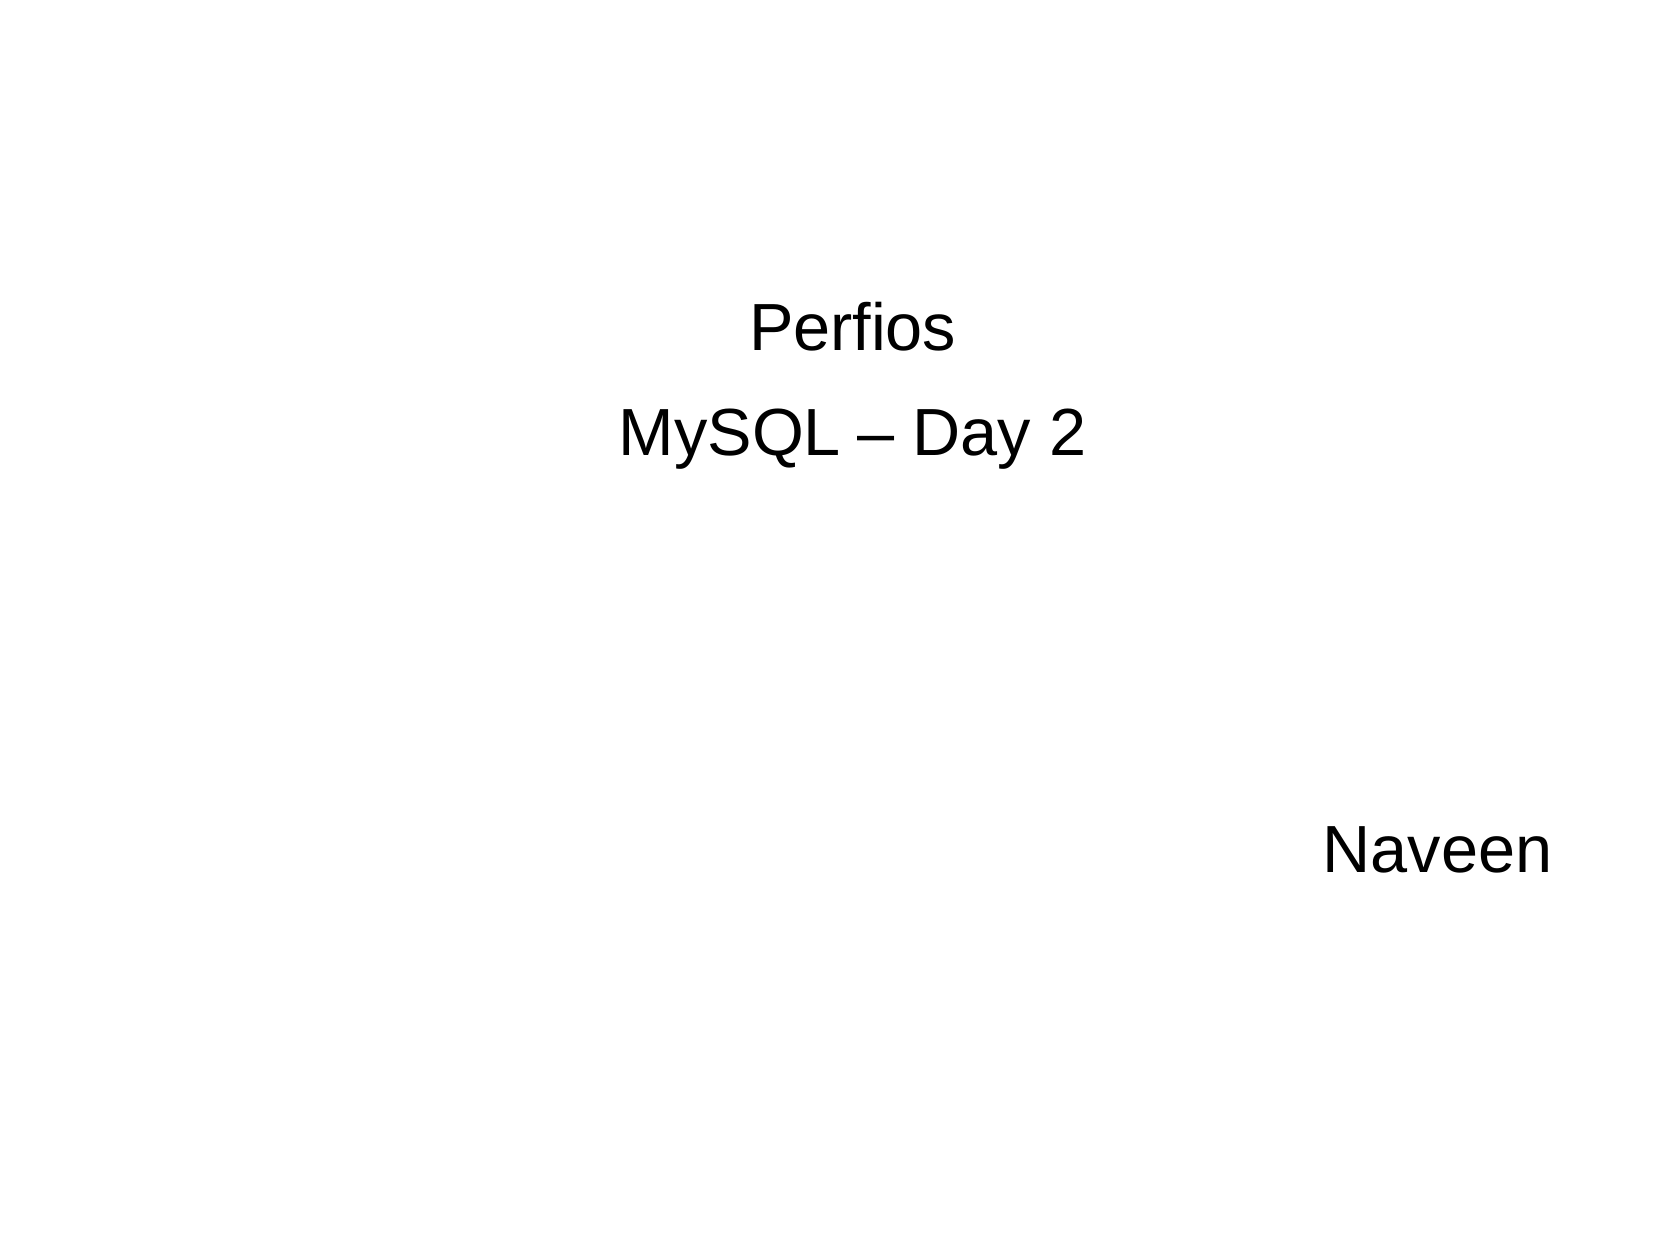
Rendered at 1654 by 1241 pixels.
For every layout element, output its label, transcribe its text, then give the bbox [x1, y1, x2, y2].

list Perfios MySQL – Day 2 Naveen [82, 290, 1571, 1010]
